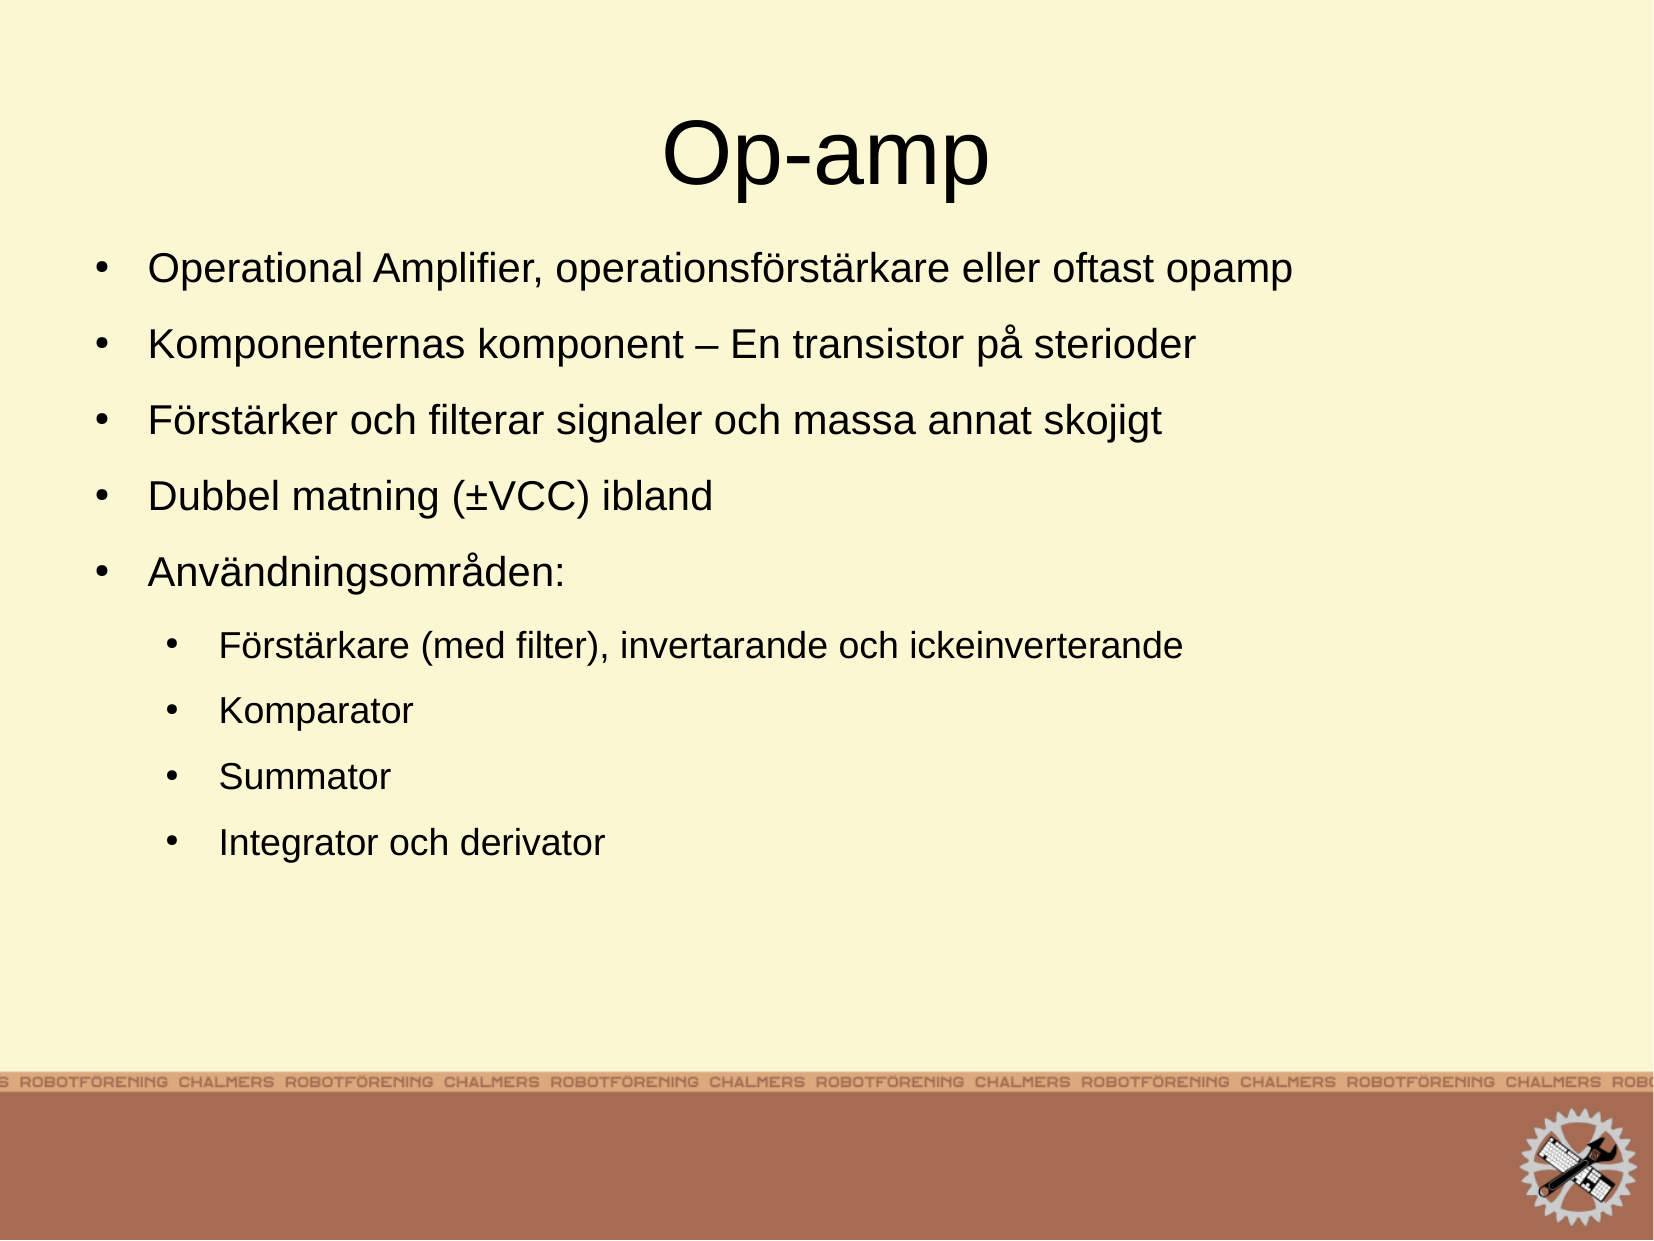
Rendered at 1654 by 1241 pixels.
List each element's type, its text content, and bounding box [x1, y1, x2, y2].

picture [0, 0, 1654, 1240]
title Op-amp [82, 49, 1571, 257]
list Operational Amplifier, operationsförstärkare eller oftast opamp Komponenternas komponent – En transistor på sterioder Förstärker och filterar signaler och massa annat skojigt Dubbel matning (±VCC) ibland Användningsområden: Förstärkare (med filter), invertarande och ickeinverterande Komparator Summator Integrator och derivator [76, 244, 1565, 1063]
